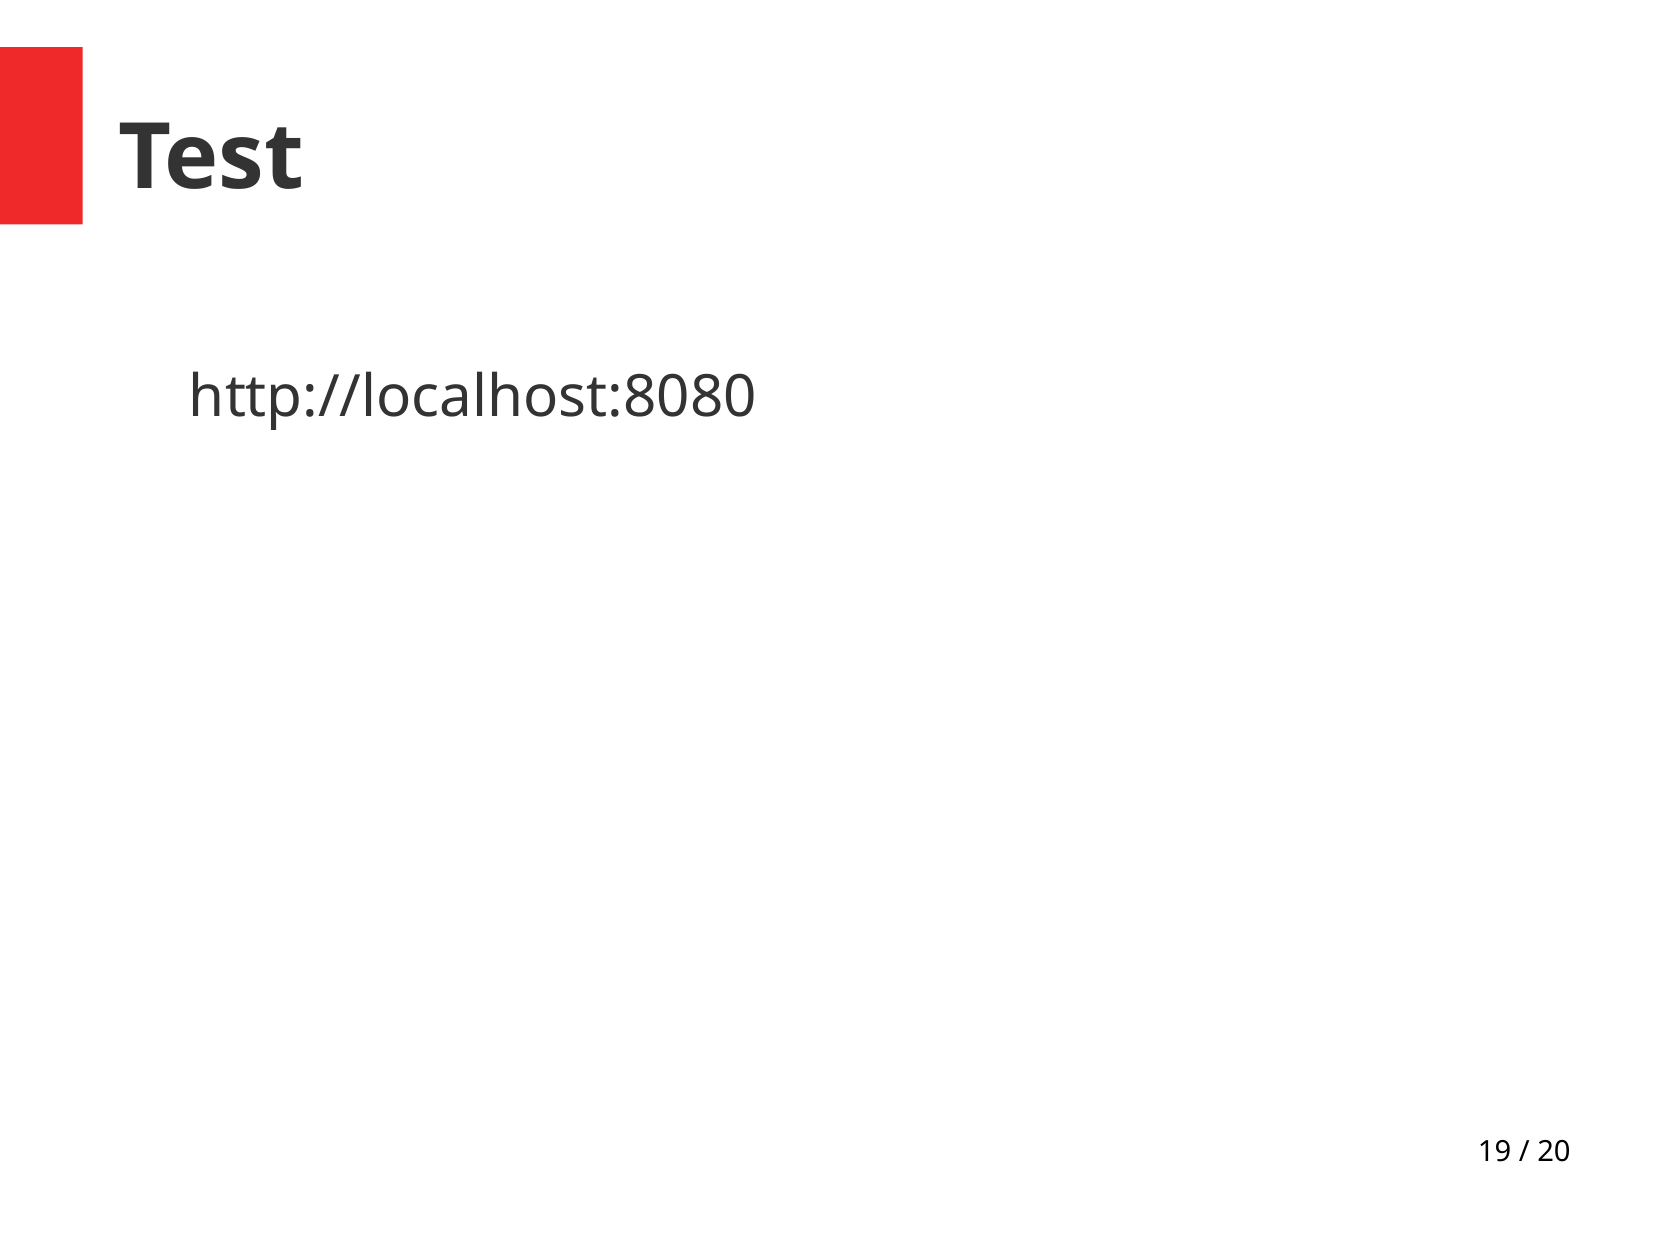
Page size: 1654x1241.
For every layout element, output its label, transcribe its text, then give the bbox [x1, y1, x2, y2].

title Test [118, 49, 1571, 257]
list http://localhost:8080 [118, 354, 1536, 1074]
